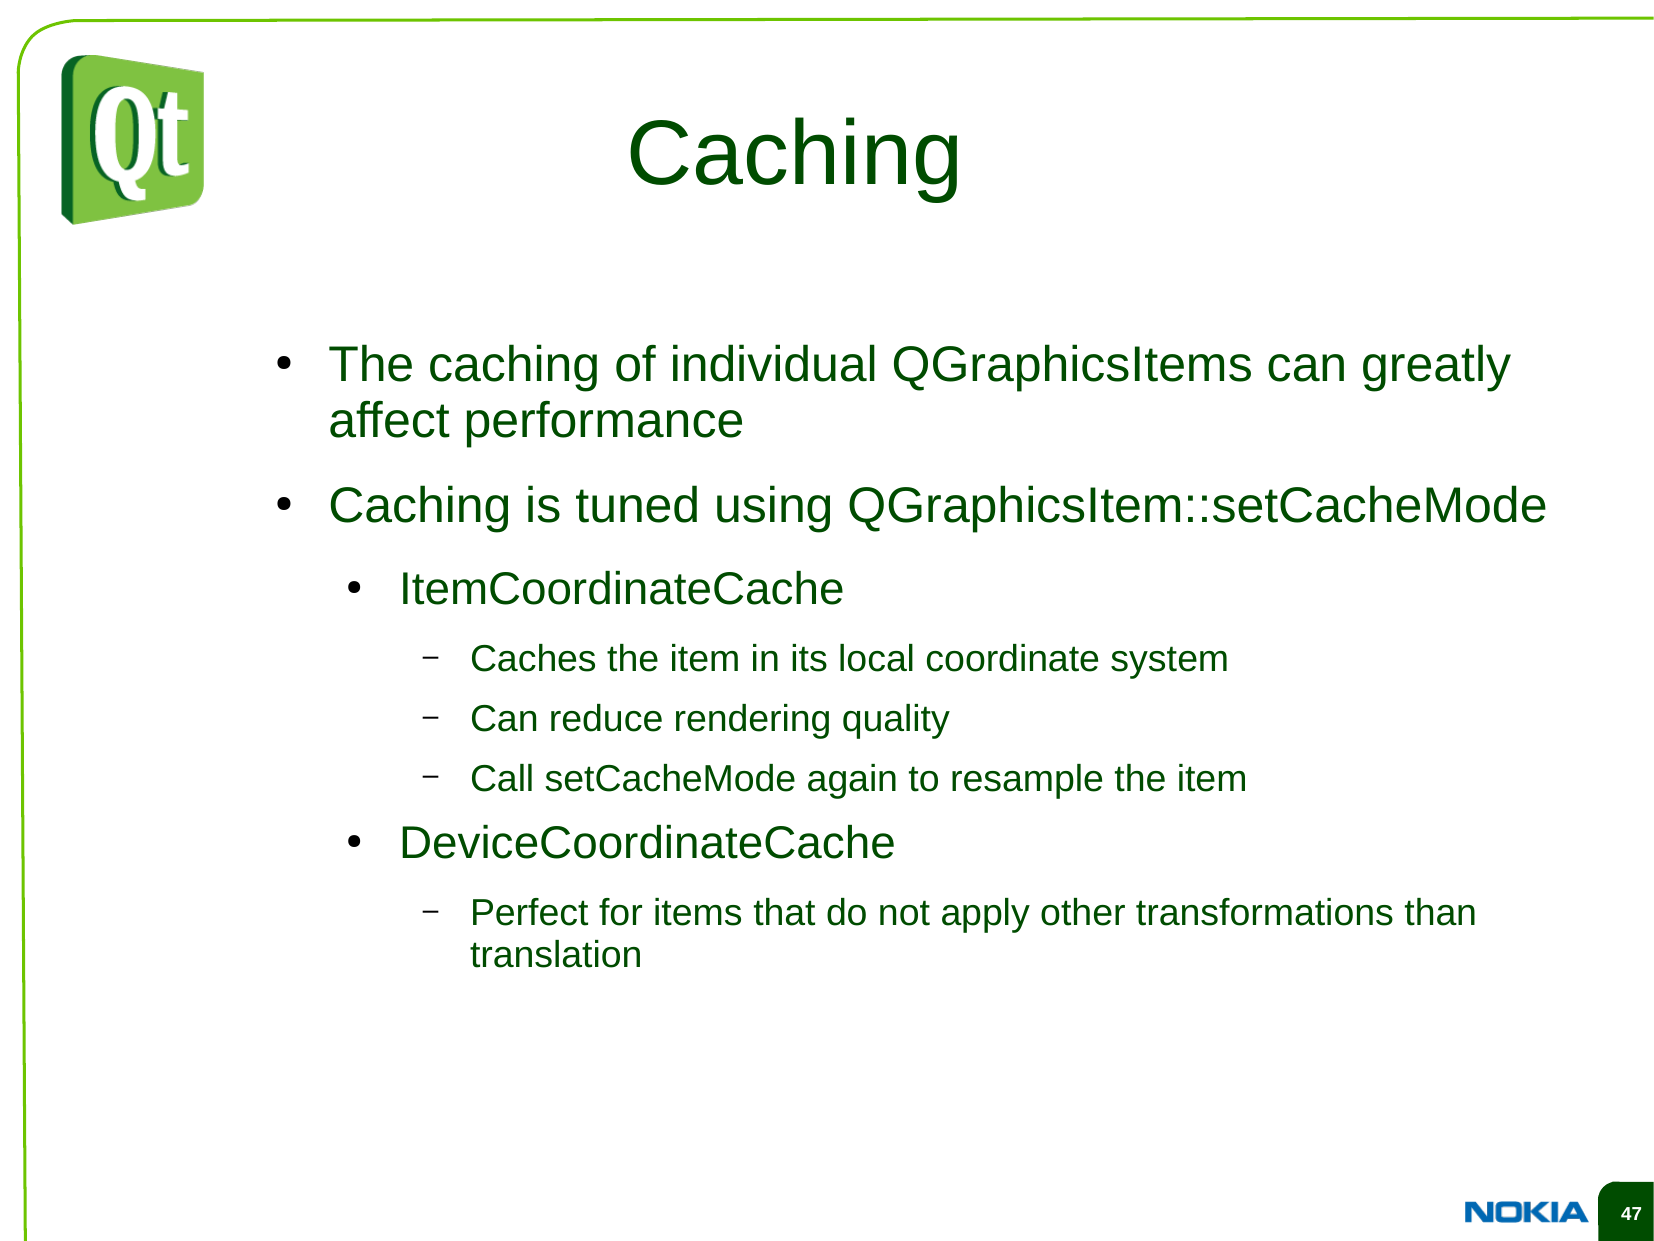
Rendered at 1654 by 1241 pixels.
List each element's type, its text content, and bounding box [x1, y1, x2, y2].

title Caching [257, 56, 1333, 250]
picture [1465, 1201, 1589, 1223]
list The caching of individual QGraphicsItems can greatly affect performance Caching is tuned using QGraphicsItem::setCacheMode ItemCoordinateCache Caches the item in its local coordinate system Can reduce rendering quality Call setCacheMode again to resample the item DeviceCoordinateCache Perfect for items that do not apply other transformations than translation [257, 336, 1577, 1085]
picture [61, 55, 204, 225]
